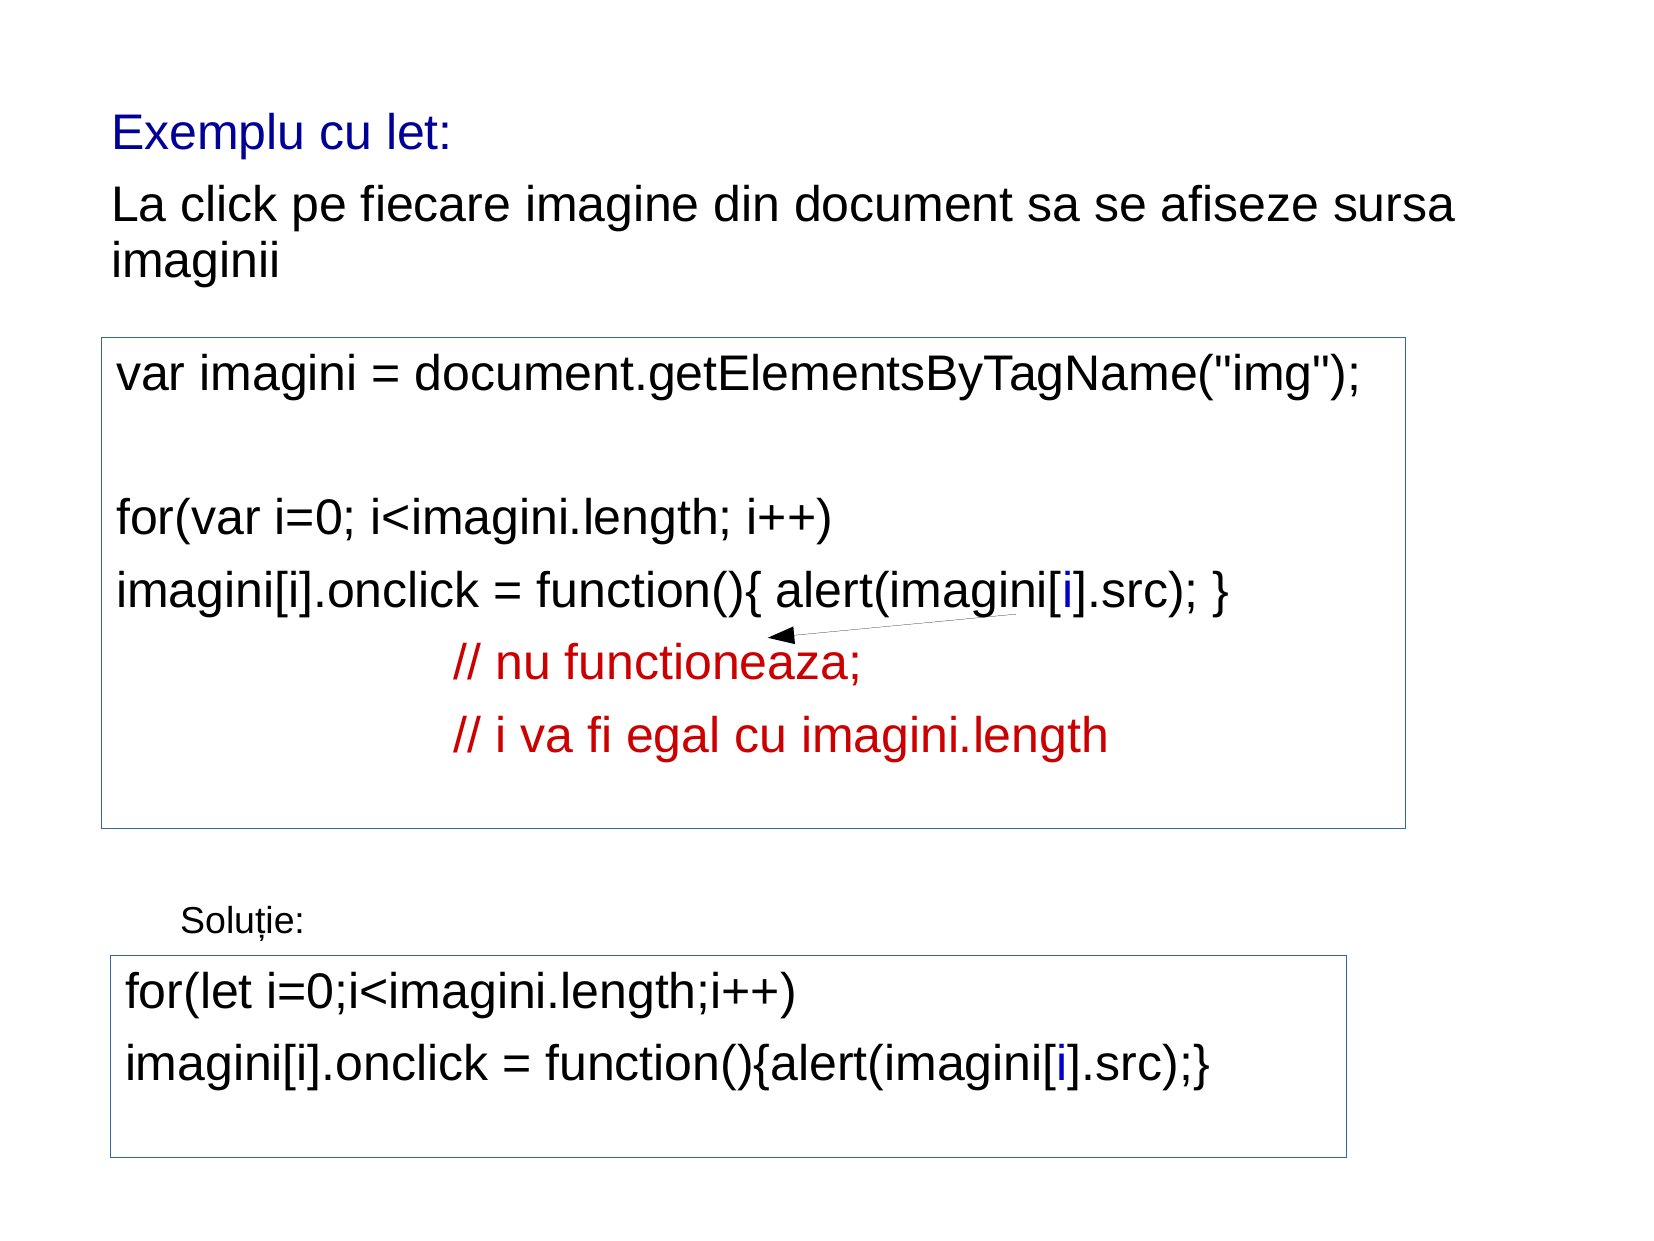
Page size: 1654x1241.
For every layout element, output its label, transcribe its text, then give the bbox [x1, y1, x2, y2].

text_box Exemplu cu let: La click pe fiecare imagine din document sa se afiseze sursa imaginii [96, 96, 1585, 1199]
text_box Soluție: [165, 891, 320, 955]
text_box var imagini = document.getElementsByTagName("img"); for(var i=0; i<imagini.length; i++) imagini[i].onclick = function(){ alert(imagini[i].src); } // nu functioneaza; // i va fi egal cu imagini.length [101, 337, 1406, 829]
text_box for(let i=0;i<imagini.length;i++) imagini[i].onclick = function(){alert(imagini[i].src);} [110, 955, 1347, 1158]
